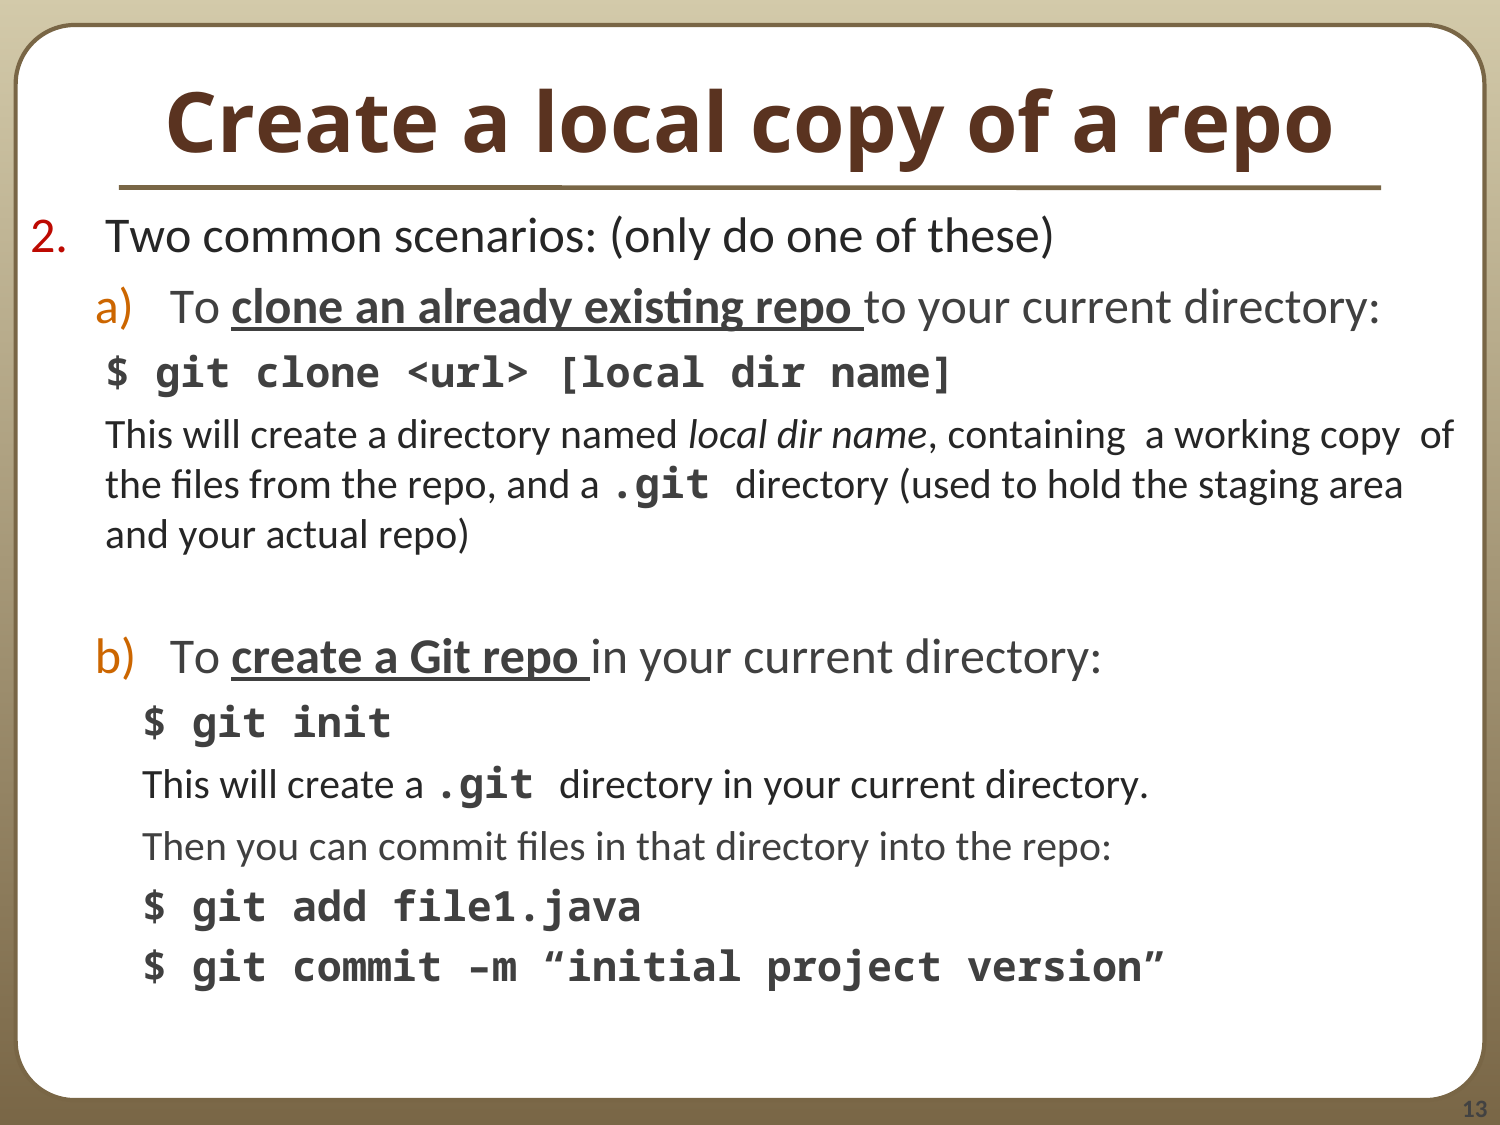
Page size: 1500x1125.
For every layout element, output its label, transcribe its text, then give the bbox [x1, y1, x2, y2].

title Create a local copy of a repo [0, 24, 1500, 213]
list Two common scenarios: (only do one of these) To clone an already existing repo to your current directory: $ git clone <url> [local dir name] This will create a directory named local dir name, containing a working copy of the files from the repo, and a .git directory (used to hold the staging area and your actual repo) To create a Git repo in your current directory: $ git init This will create a .git directory in your current directory. Then you can commit files in that directory into the repo: $ git add file1.java $ git commit –m “initial project version” [0, 213, 1478, 1116]
